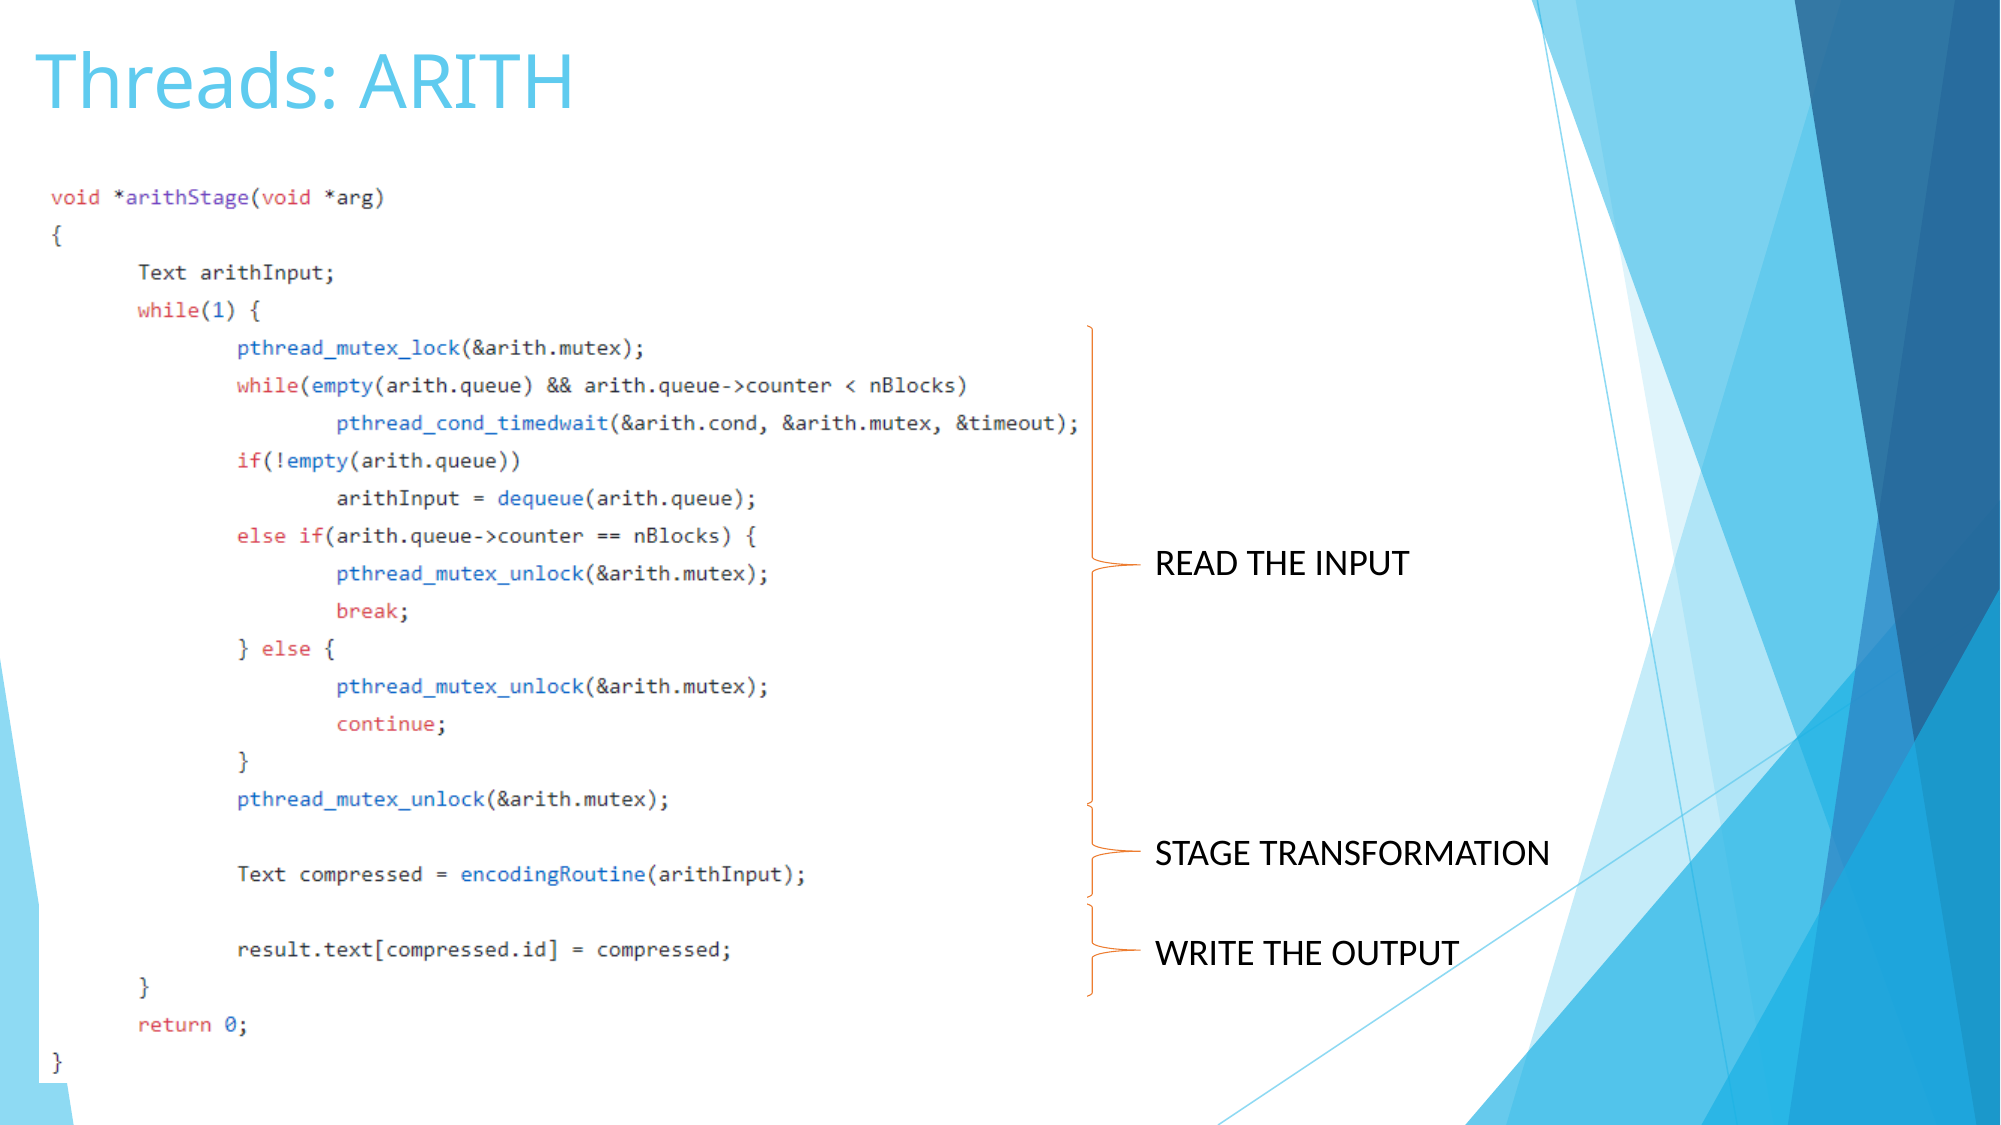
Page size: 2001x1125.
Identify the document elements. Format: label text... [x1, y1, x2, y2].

text_box STAGE TRANSFORMATION [1140, 820, 1589, 882]
text_box READ THE INPUT [1140, 530, 1448, 592]
text_box WRITE THE OUTPUT [1140, 919, 1493, 981]
title Threads: ARITH [20, 25, 1432, 134]
picture [39, 179, 1087, 1083]
